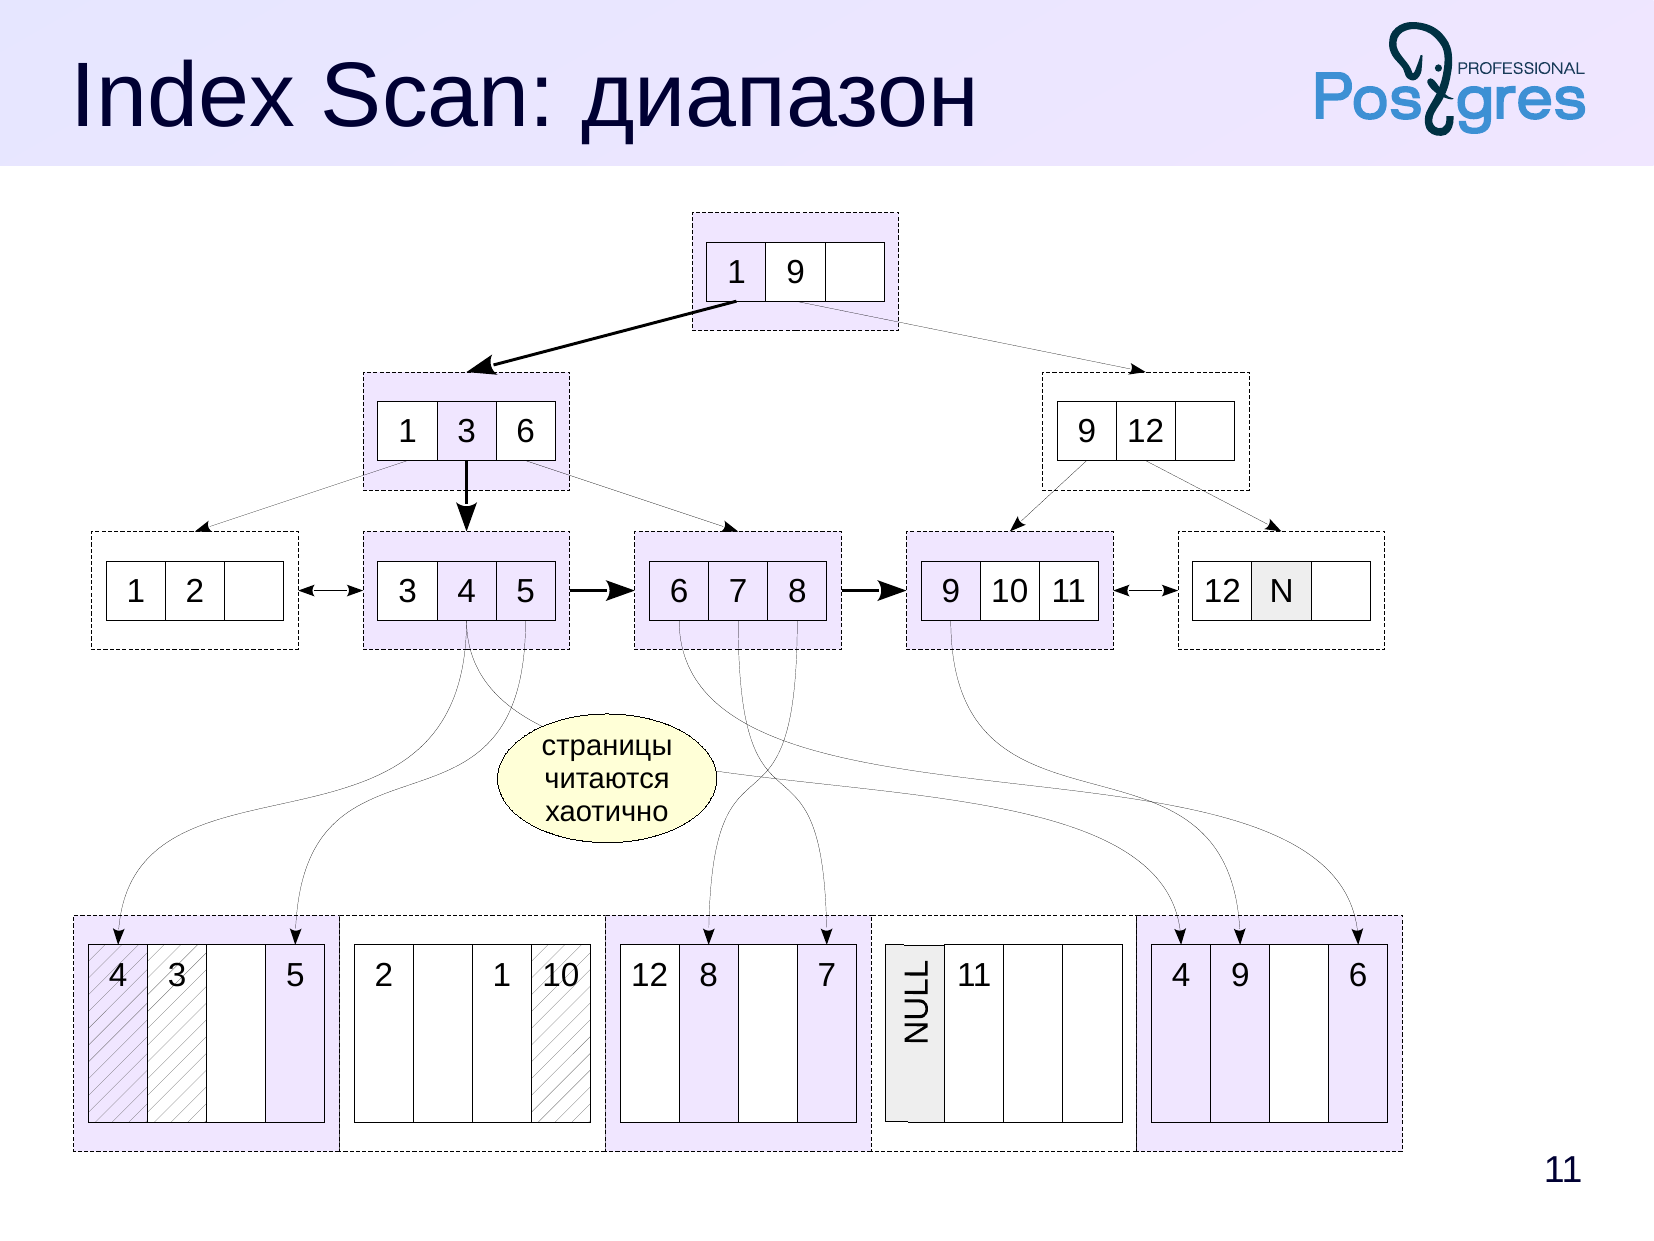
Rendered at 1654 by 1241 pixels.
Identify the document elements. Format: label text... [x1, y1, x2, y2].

text_box 3 [377, 561, 437, 621]
text_box 7 [708, 561, 767, 621]
text_box [1042, 372, 1250, 491]
text_box 8 [679, 944, 738, 1123]
text_box 11 [944, 944, 1003, 1123]
text_box 1 [472, 944, 531, 1123]
text_box 1 [706, 242, 765, 302]
text_box [73, 915, 1403, 1152]
text_box 9 [1057, 401, 1116, 461]
text_box [1178, 915, 1239, 944]
title Index Scan: диапазон [70, 43, 1291, 147]
text_box [363, 531, 570, 650]
text_box 2 [165, 561, 224, 621]
text_box [468, 461, 570, 491]
text_box [739, 621, 797, 650]
text_box 6 [496, 401, 556, 461]
text_box 3 [437, 401, 496, 461]
text_box 9 [1210, 944, 1269, 1123]
text_box 2 [354, 944, 413, 1123]
text_box 1 [106, 561, 165, 621]
text_box 10 [531, 944, 591, 1123]
text_box NULL [885, 944, 945, 1123]
text_box [906, 531, 1114, 650]
text_box 9 [921, 561, 980, 621]
text_box 5 [265, 944, 325, 1123]
text_box 6 [1328, 944, 1388, 1123]
text_box 7 [797, 944, 857, 1123]
text_box [634, 531, 842, 650]
text_box [1055, 461, 1201, 491]
text_box [91, 531, 299, 650]
text_box 1 [377, 401, 437, 461]
text_box [467, 621, 525, 650]
text_box [363, 372, 570, 475]
text_box [680, 621, 738, 650]
text_box 10 [980, 561, 1039, 621]
text_box 5 [496, 561, 556, 621]
text_box 3 [147, 944, 207, 1123]
text_box 6 [649, 561, 708, 621]
text_box 9 [765, 242, 825, 302]
text_box 12 [1116, 401, 1175, 461]
text_box [363, 461, 465, 491]
text_box 4 [1151, 944, 1210, 1123]
text_box 12 [620, 944, 679, 1123]
text_box 8 [767, 561, 827, 621]
text_box страницы читаются хаотично [497, 713, 717, 843]
text_box [466, 640, 470, 650]
text_box 11 [1039, 561, 1099, 621]
text_box [692, 212, 899, 321]
text_box [1178, 531, 1385, 650]
text_box [692, 302, 899, 331]
text_box 4 [437, 561, 496, 621]
text_box N [1251, 561, 1311, 621]
text_box 12 [1192, 561, 1251, 621]
text_box 4 [88, 944, 147, 1123]
